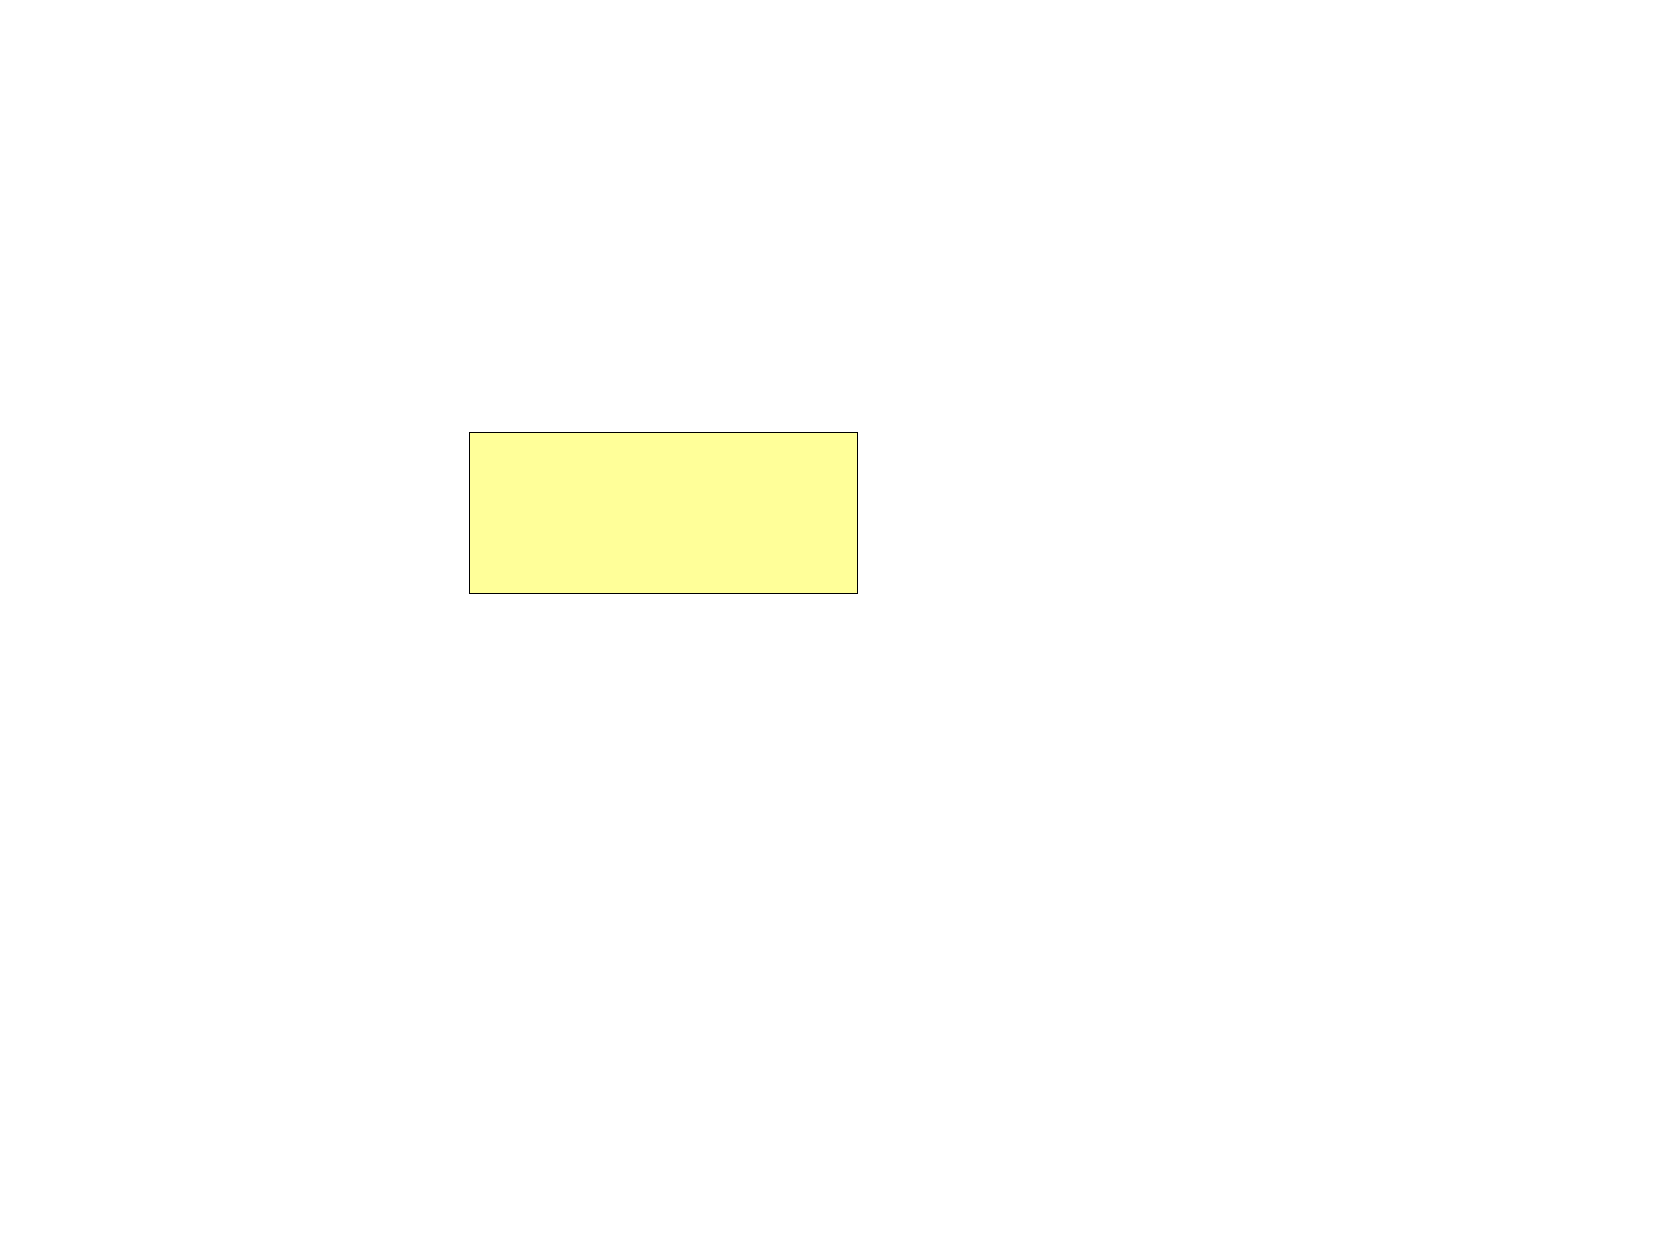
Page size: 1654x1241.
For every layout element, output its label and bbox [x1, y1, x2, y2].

text_box [470, 433, 858, 594]
